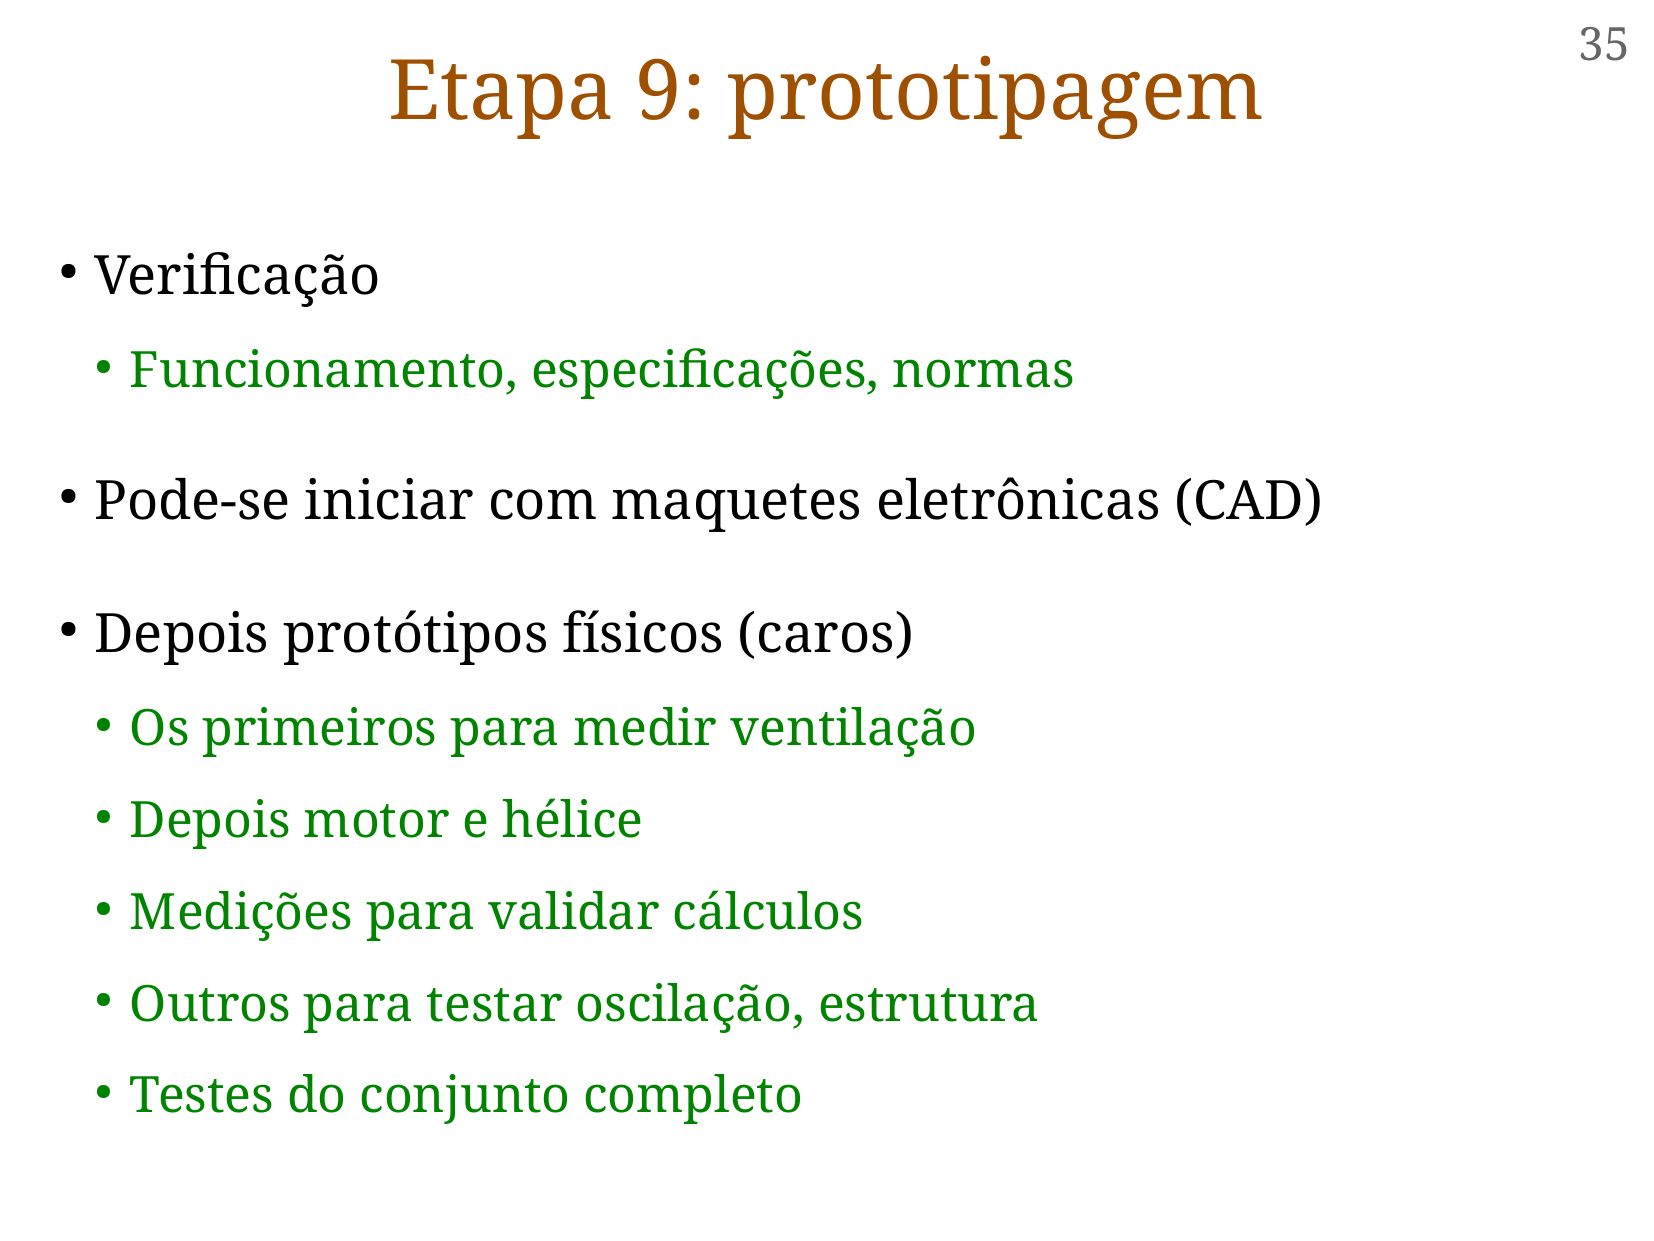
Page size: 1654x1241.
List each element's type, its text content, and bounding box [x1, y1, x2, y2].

list Verificação Funcionamento, especificações, normas Pode-se iniciar com maquetes eletrônicas (CAD) Depois protótipos físicos (caros) Os primeiros para medir ventilação Depois motor e hélice Medições para validar cálculos Outros para testar oscilação, estrutura Testes do conjunto completo [59, 236, 1595, 1211]
title Etapa 9: prototipagem [59, 29, 1595, 148]
